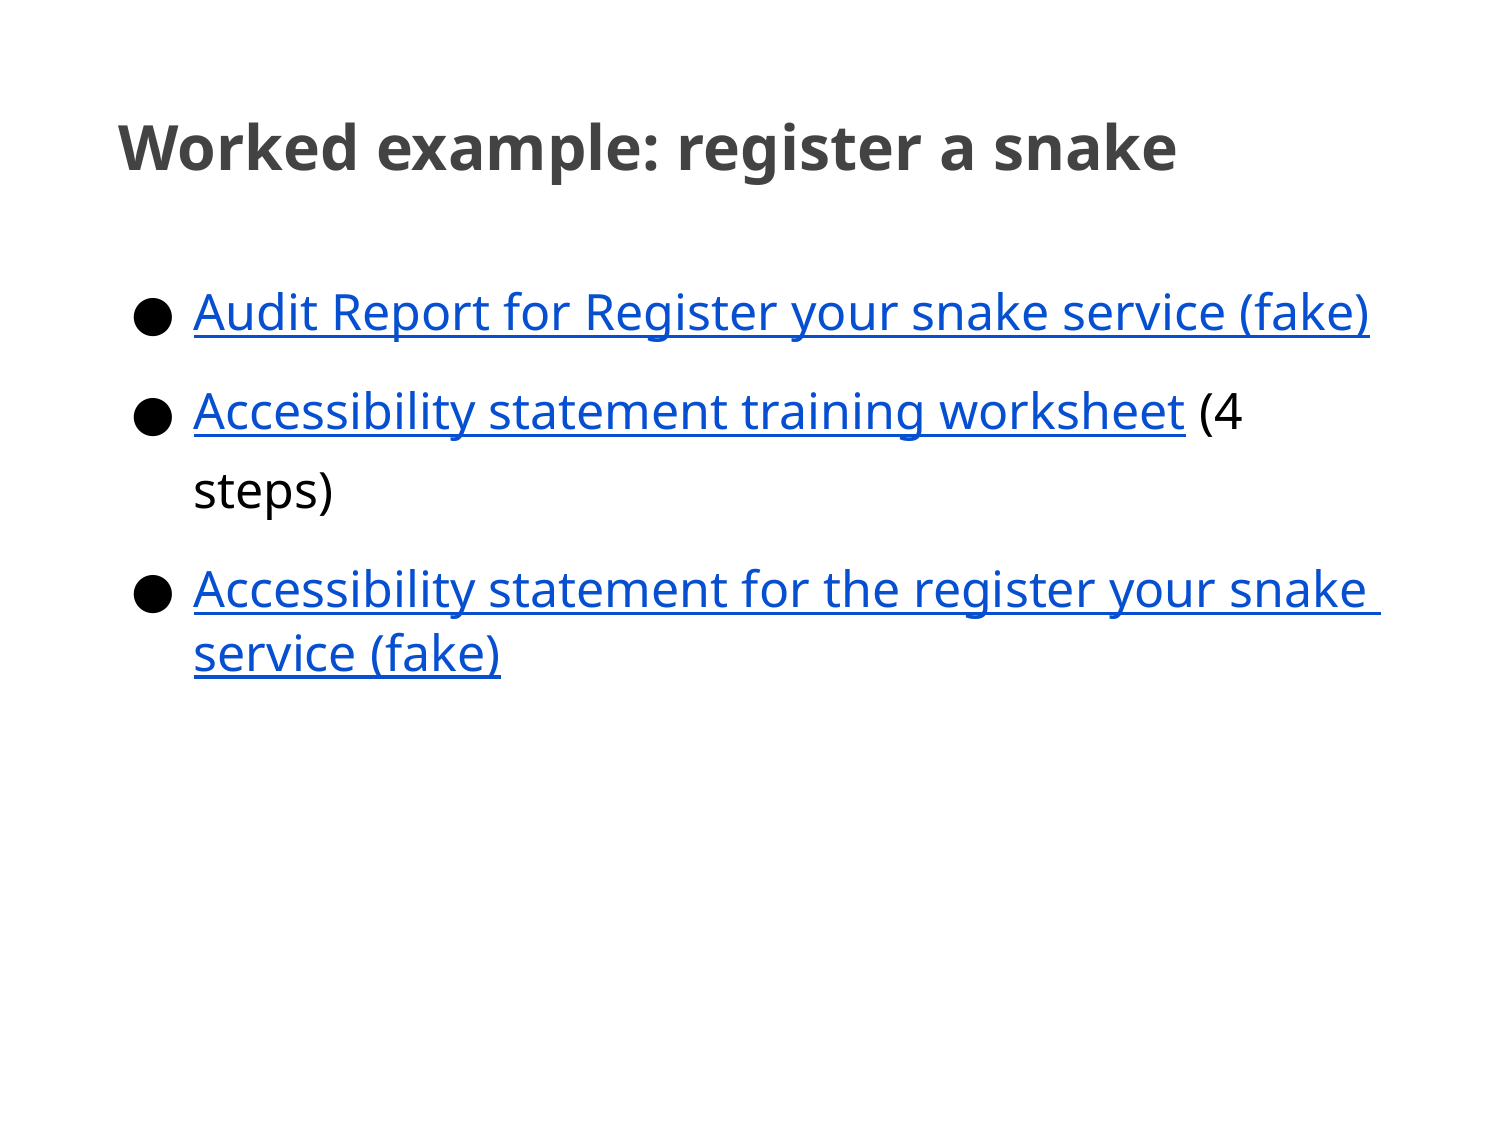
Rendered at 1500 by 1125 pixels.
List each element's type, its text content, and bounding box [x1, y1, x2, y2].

list Audit Report for Register your snake service (fake) Accessibility statement training worksheet (4 steps) Accessibility statement for the register your snake service (fake) [103, 252, 1397, 1000]
title Worked example: register a snake [103, 89, 1397, 215]
